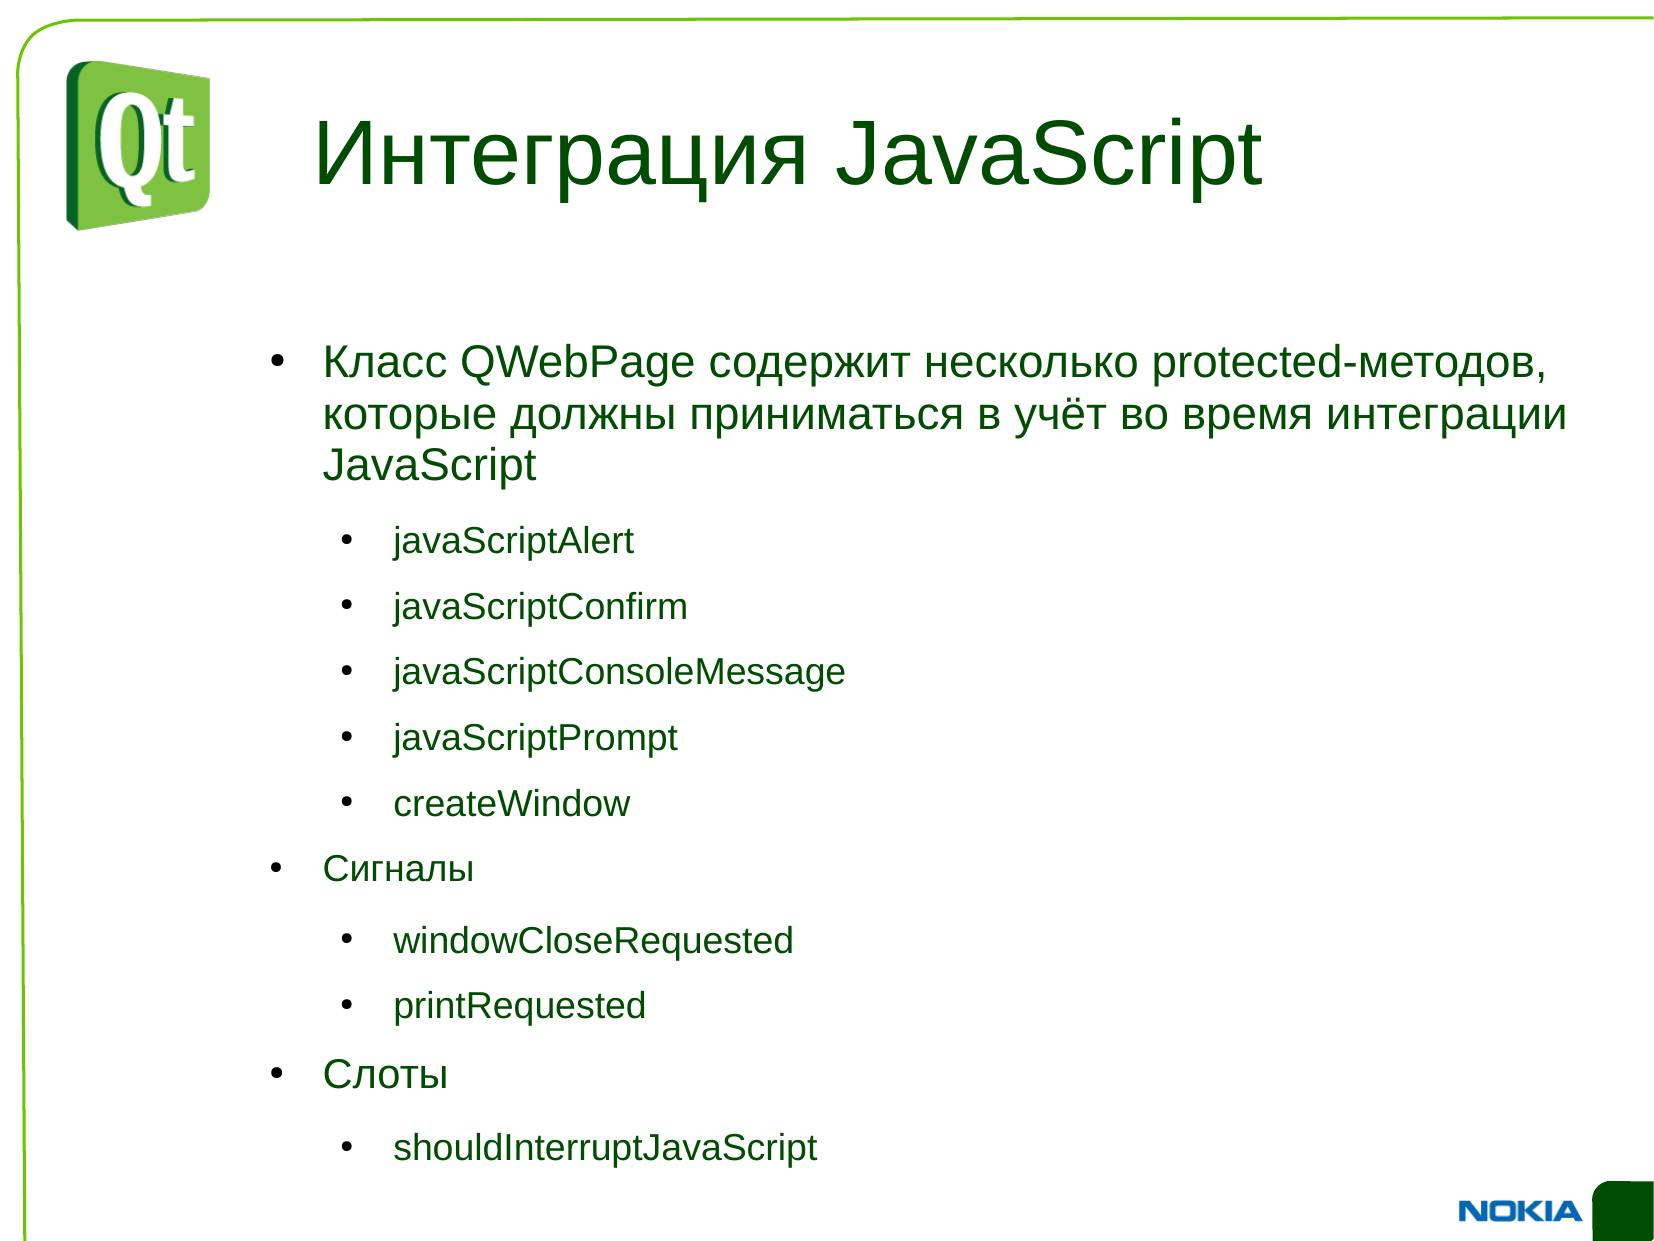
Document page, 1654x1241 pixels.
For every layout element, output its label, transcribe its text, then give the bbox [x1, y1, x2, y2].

picture [66, 61, 210, 231]
picture [1459, 1200, 1583, 1222]
title Интеграция JavaScript [251, 56, 1327, 250]
list Класс QWebPage содержит несколько protected-методов, которые должны приниматься в учёт во время интеграции JavaScript javaScriptAlert javaScriptConfirm javaScriptConsoleMessage javaScriptPrompt createWindow Сигналы windowCloseRequested printRequested Слоты shouldInterruptJavaScript [251, 336, 1625, 1169]
